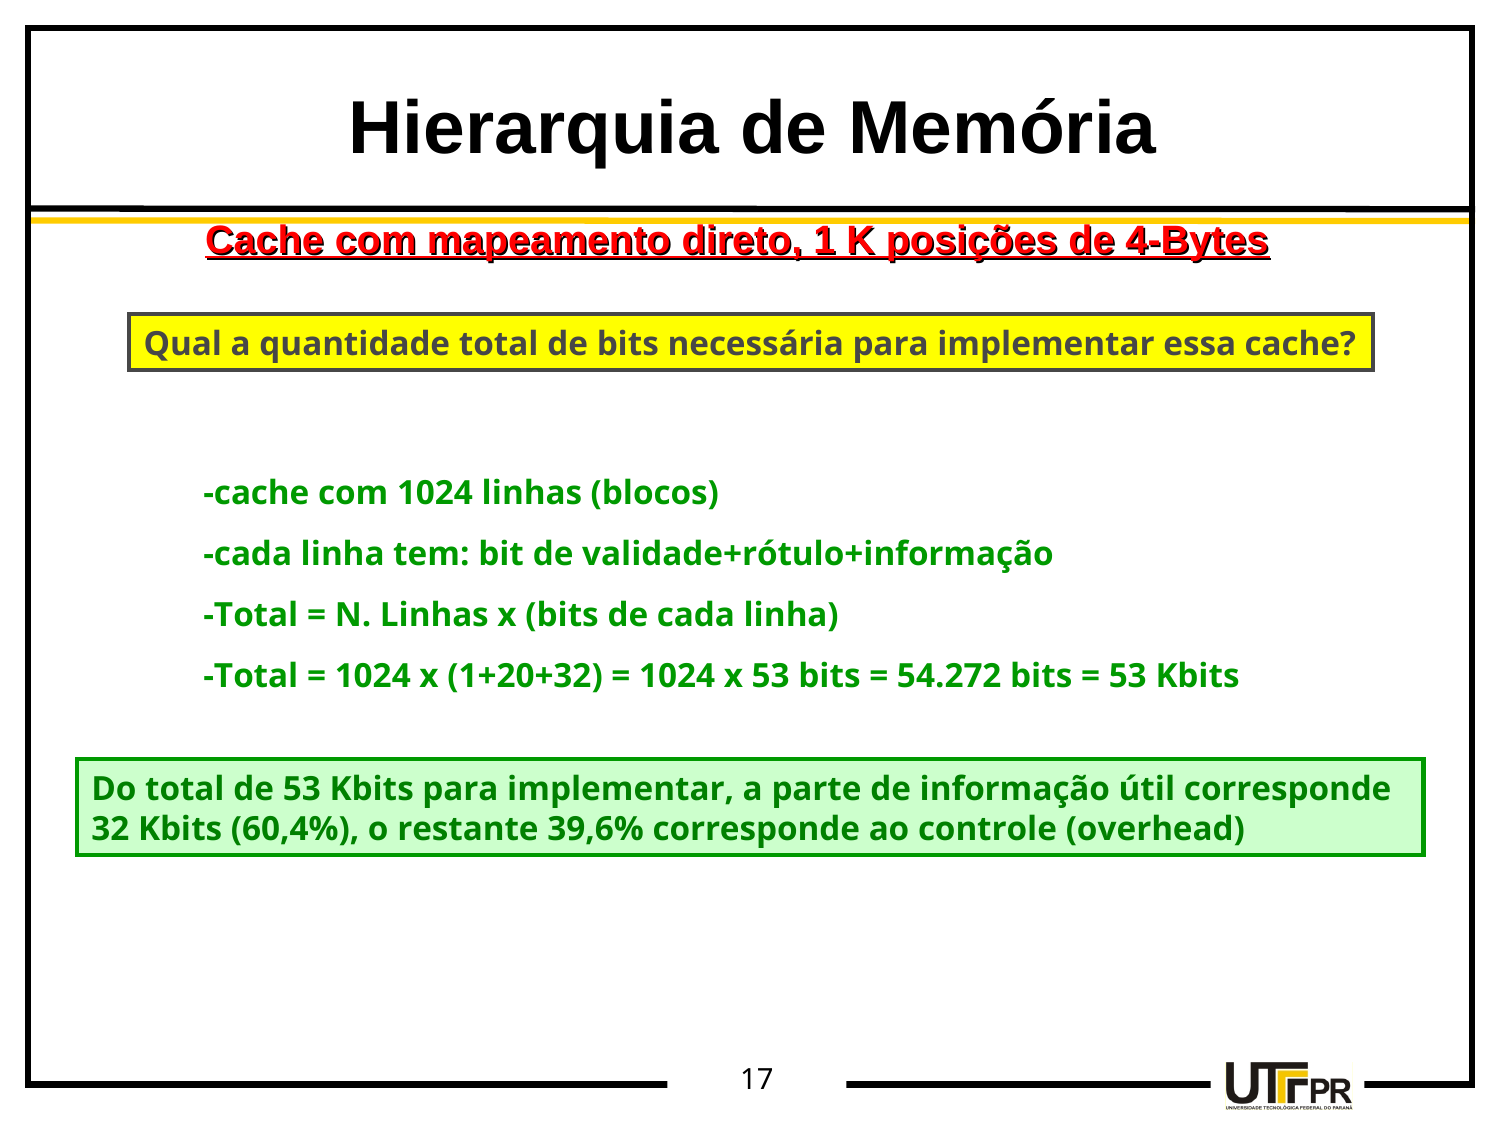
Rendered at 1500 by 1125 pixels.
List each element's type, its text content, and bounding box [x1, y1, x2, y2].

text_box -cache com 1024 linhas (blocos) -cada linha tem: bit de validade+rótulo+informação -Total = N. Linhas x (bits de cada linha) -Total = 1024 x (1+20+32) = 1024 x 53 bits = 54.272 bits = 53 Kbits [188, 463, 1257, 702]
list Cache com mapeamento direto, 1 K posições de 4-Bytes [99, 215, 1375, 303]
text_box Do total de 53 Kbits para implementar, a parte de informação útil corresponde 32 Kbits (60,4%), o restante 39,6% corresponde ao controle (overhead) [76, 759, 1424, 855]
text_box Qual a quantidade total de bits necessária para implementar essa cache? [128, 314, 1373, 370]
picture [1225, 1062, 1353, 1110]
title Hierarquia de Memória [29, 85, 1477, 180]
